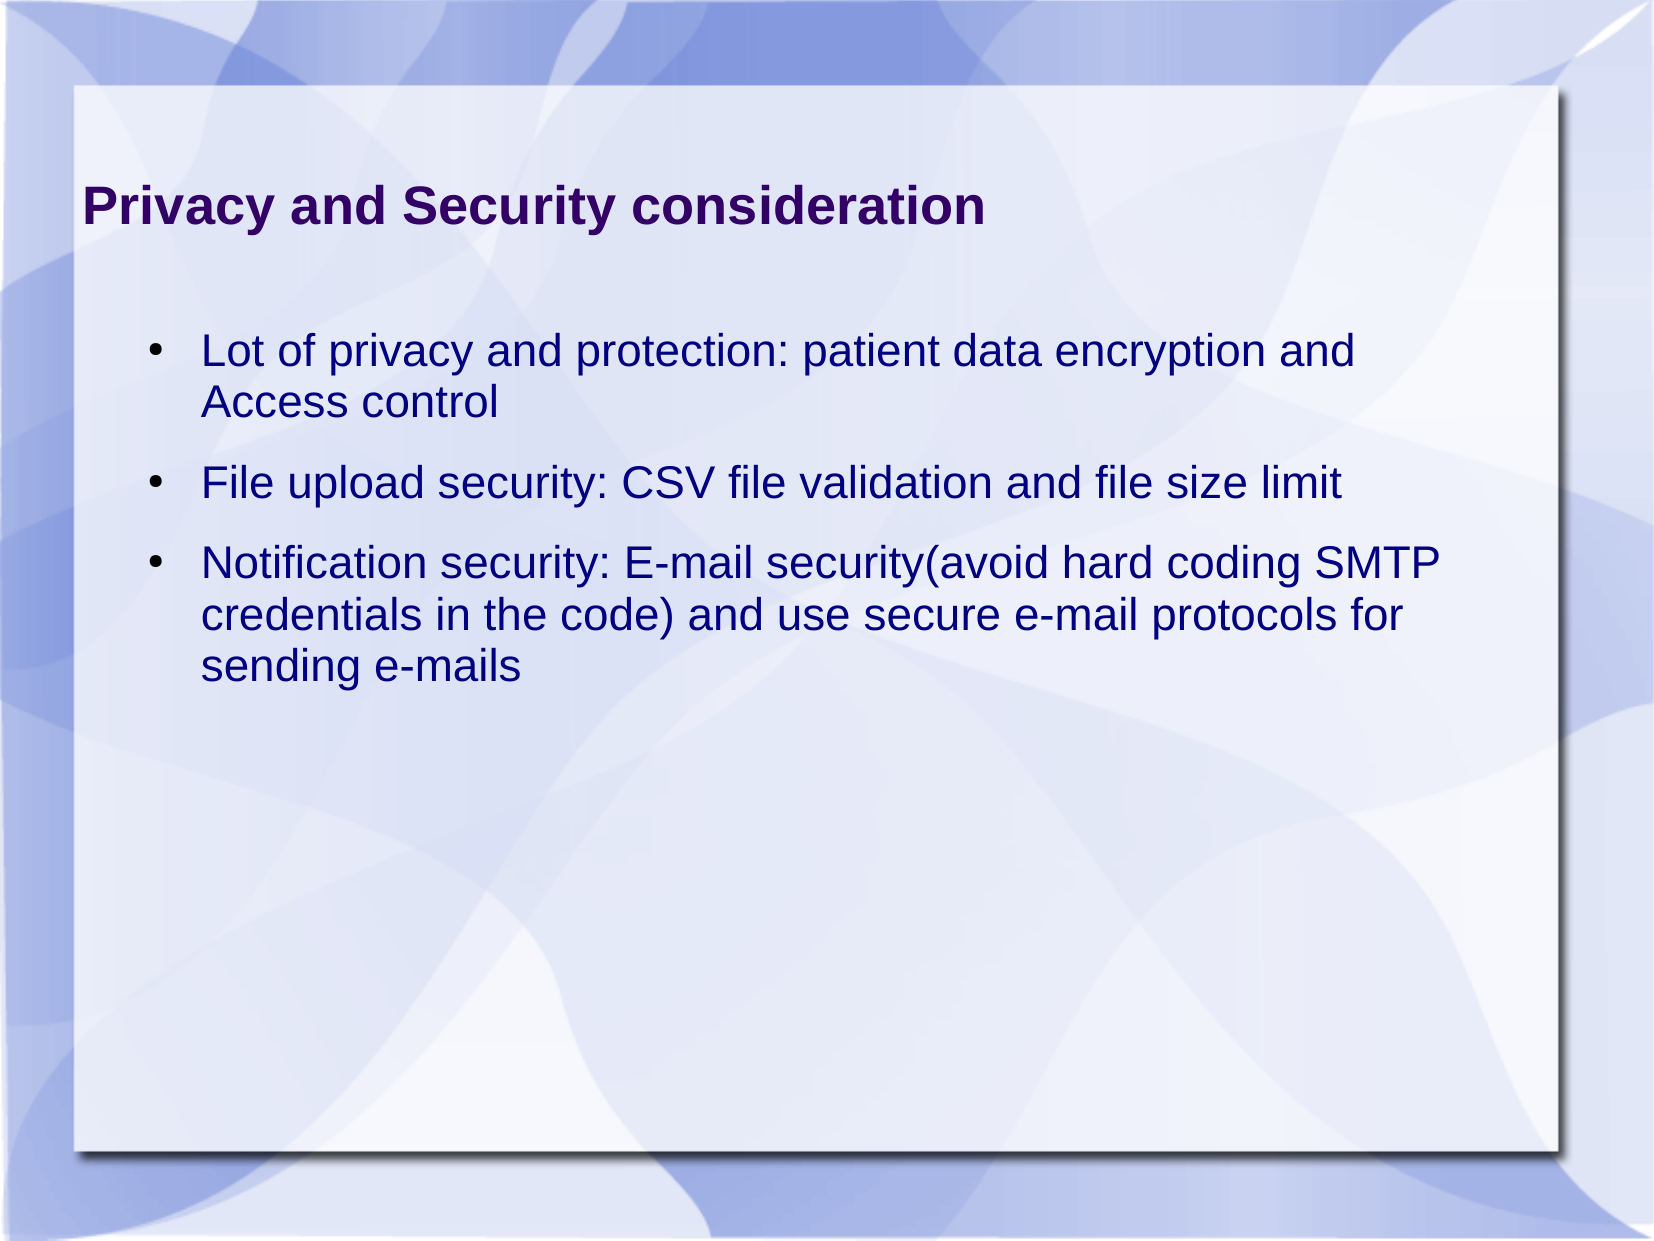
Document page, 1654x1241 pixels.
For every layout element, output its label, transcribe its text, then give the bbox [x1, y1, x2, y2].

list Lot of privacy and protection: patient data encryption and Access control File upload security: CSV file validation and file size limit Notification security: E-mail security(avoid hard coding SMTP credentials in the code) and use secure e-mail protocols for sending e-mails [129, 324, 1489, 975]
picture [0, 0, 1654, 1241]
title Privacy and Security consideration [82, 102, 1571, 310]
